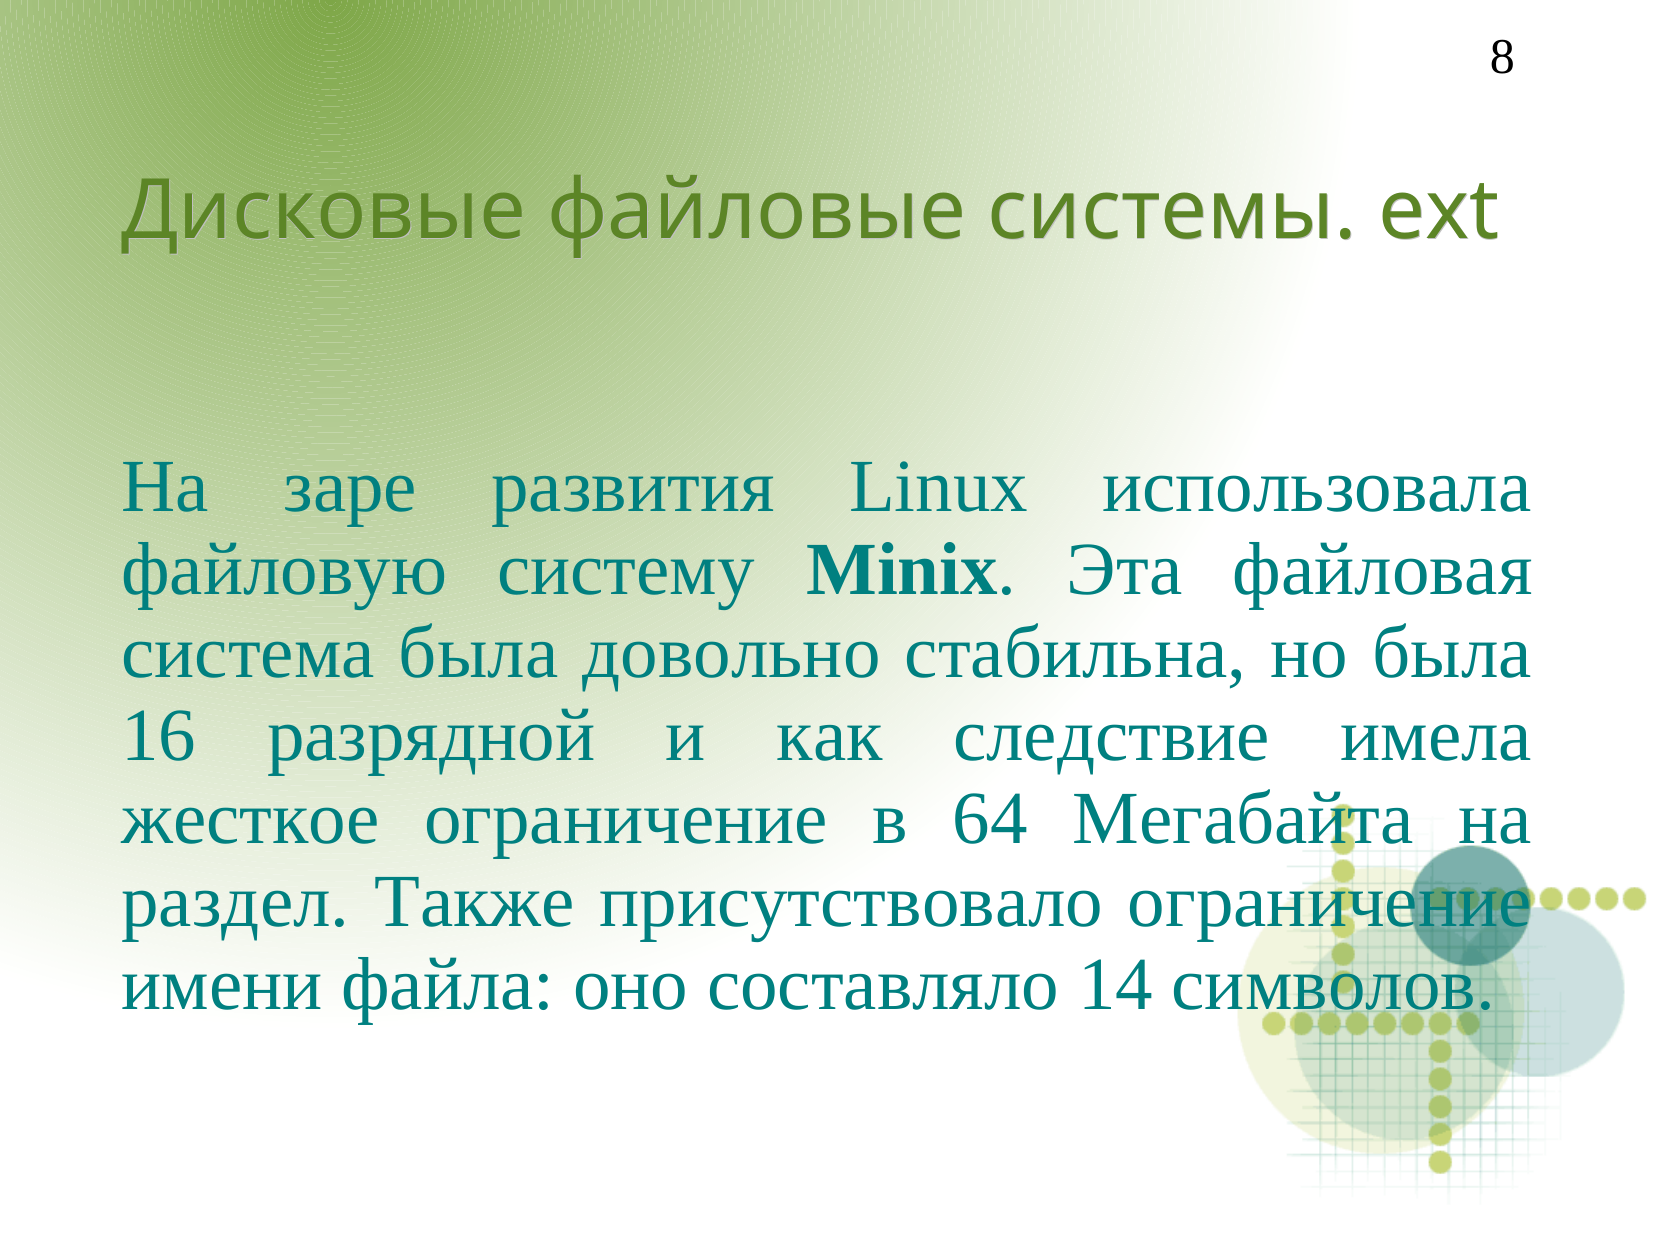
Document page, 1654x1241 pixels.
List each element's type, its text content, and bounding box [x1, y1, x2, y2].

subtitle На заре развития Linux использовала файловую систему Minix. Эта файловая система была довольно стабильна, но была 16 разрядной и как следствие имела жесткое ограничение в 64 Мегабайта на раздел. Также присутствовало ограничение имени файла: оно составляло 14 символов. [121, 344, 1534, 1127]
picture [1224, 792, 1654, 1211]
title Дисковые файловые системы. ext [121, 102, 1534, 311]
text_box <номер> [1500, 29, 1654, 89]
